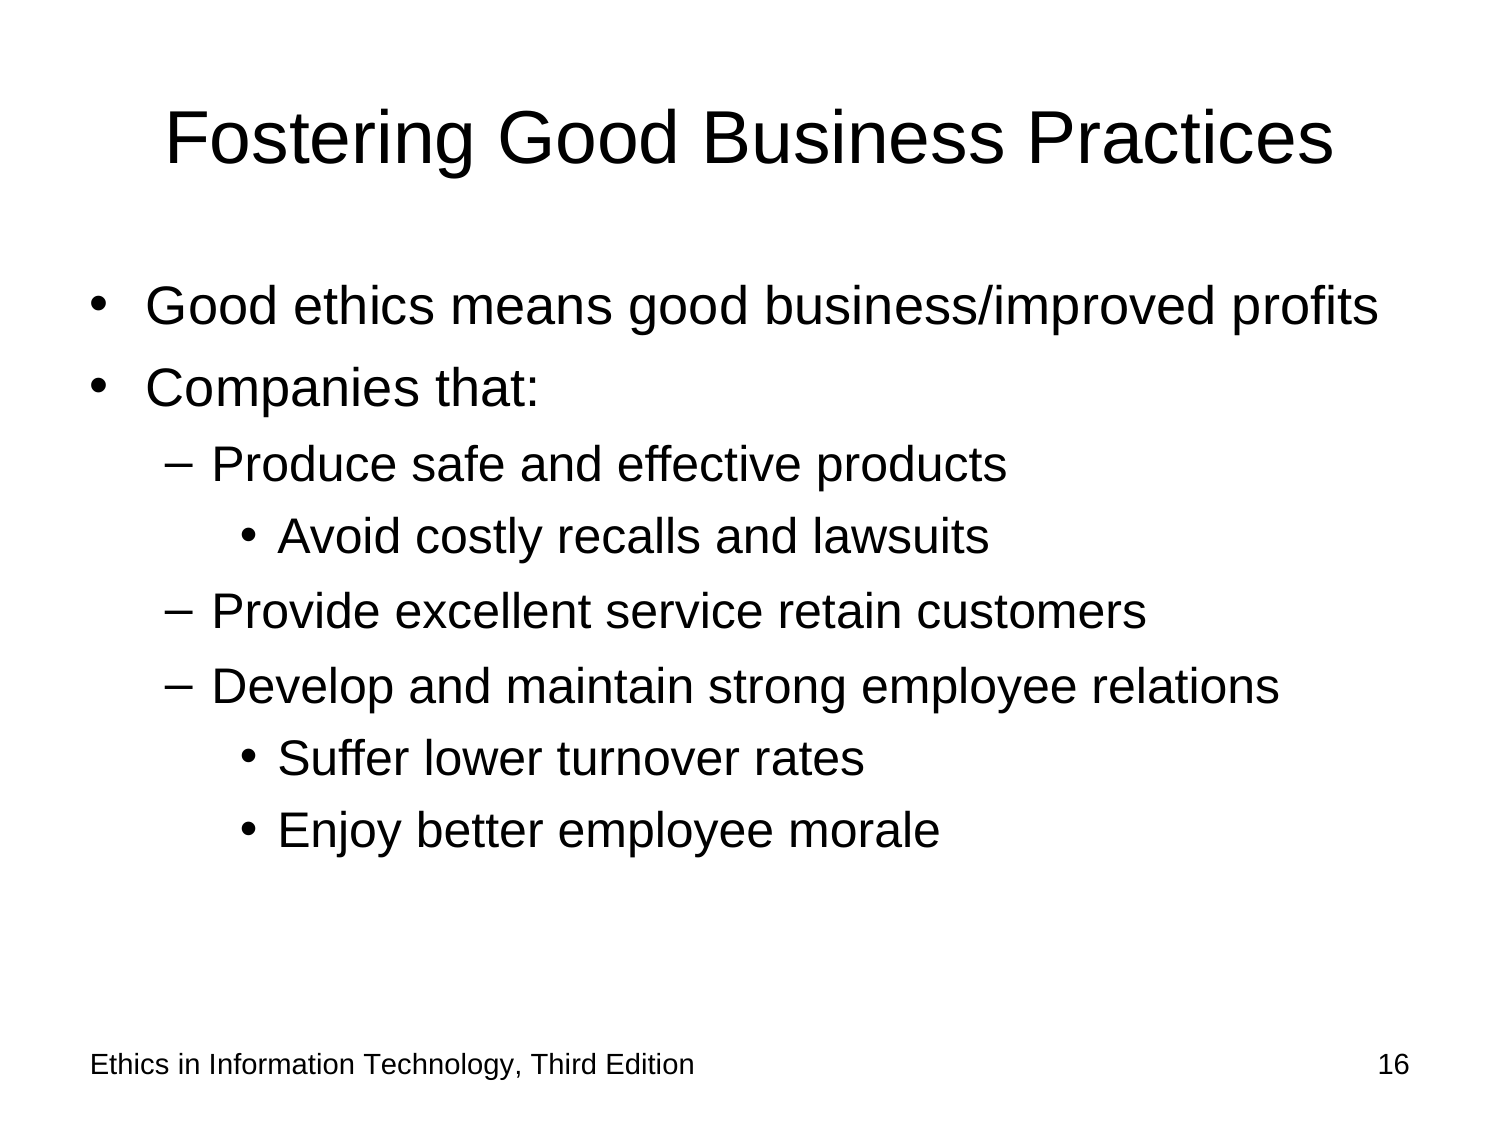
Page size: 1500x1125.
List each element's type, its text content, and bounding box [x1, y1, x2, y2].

text_box <number> [1074, 1037, 1425, 1103]
text_box Ethics in Information Technology, Third Edition [74, 1037, 1074, 1103]
list Good ethics means good business/improved profits Companies that: Produce safe and effective products Avoid costly recalls and lawsuits Provide excellent service retain customers Develop and maintain strong employee relations Suffer lower turnover rates Enjoy better employee morale [75, 262, 1425, 1005]
title Fostering Good Business Practices [75, 45, 1425, 233]
